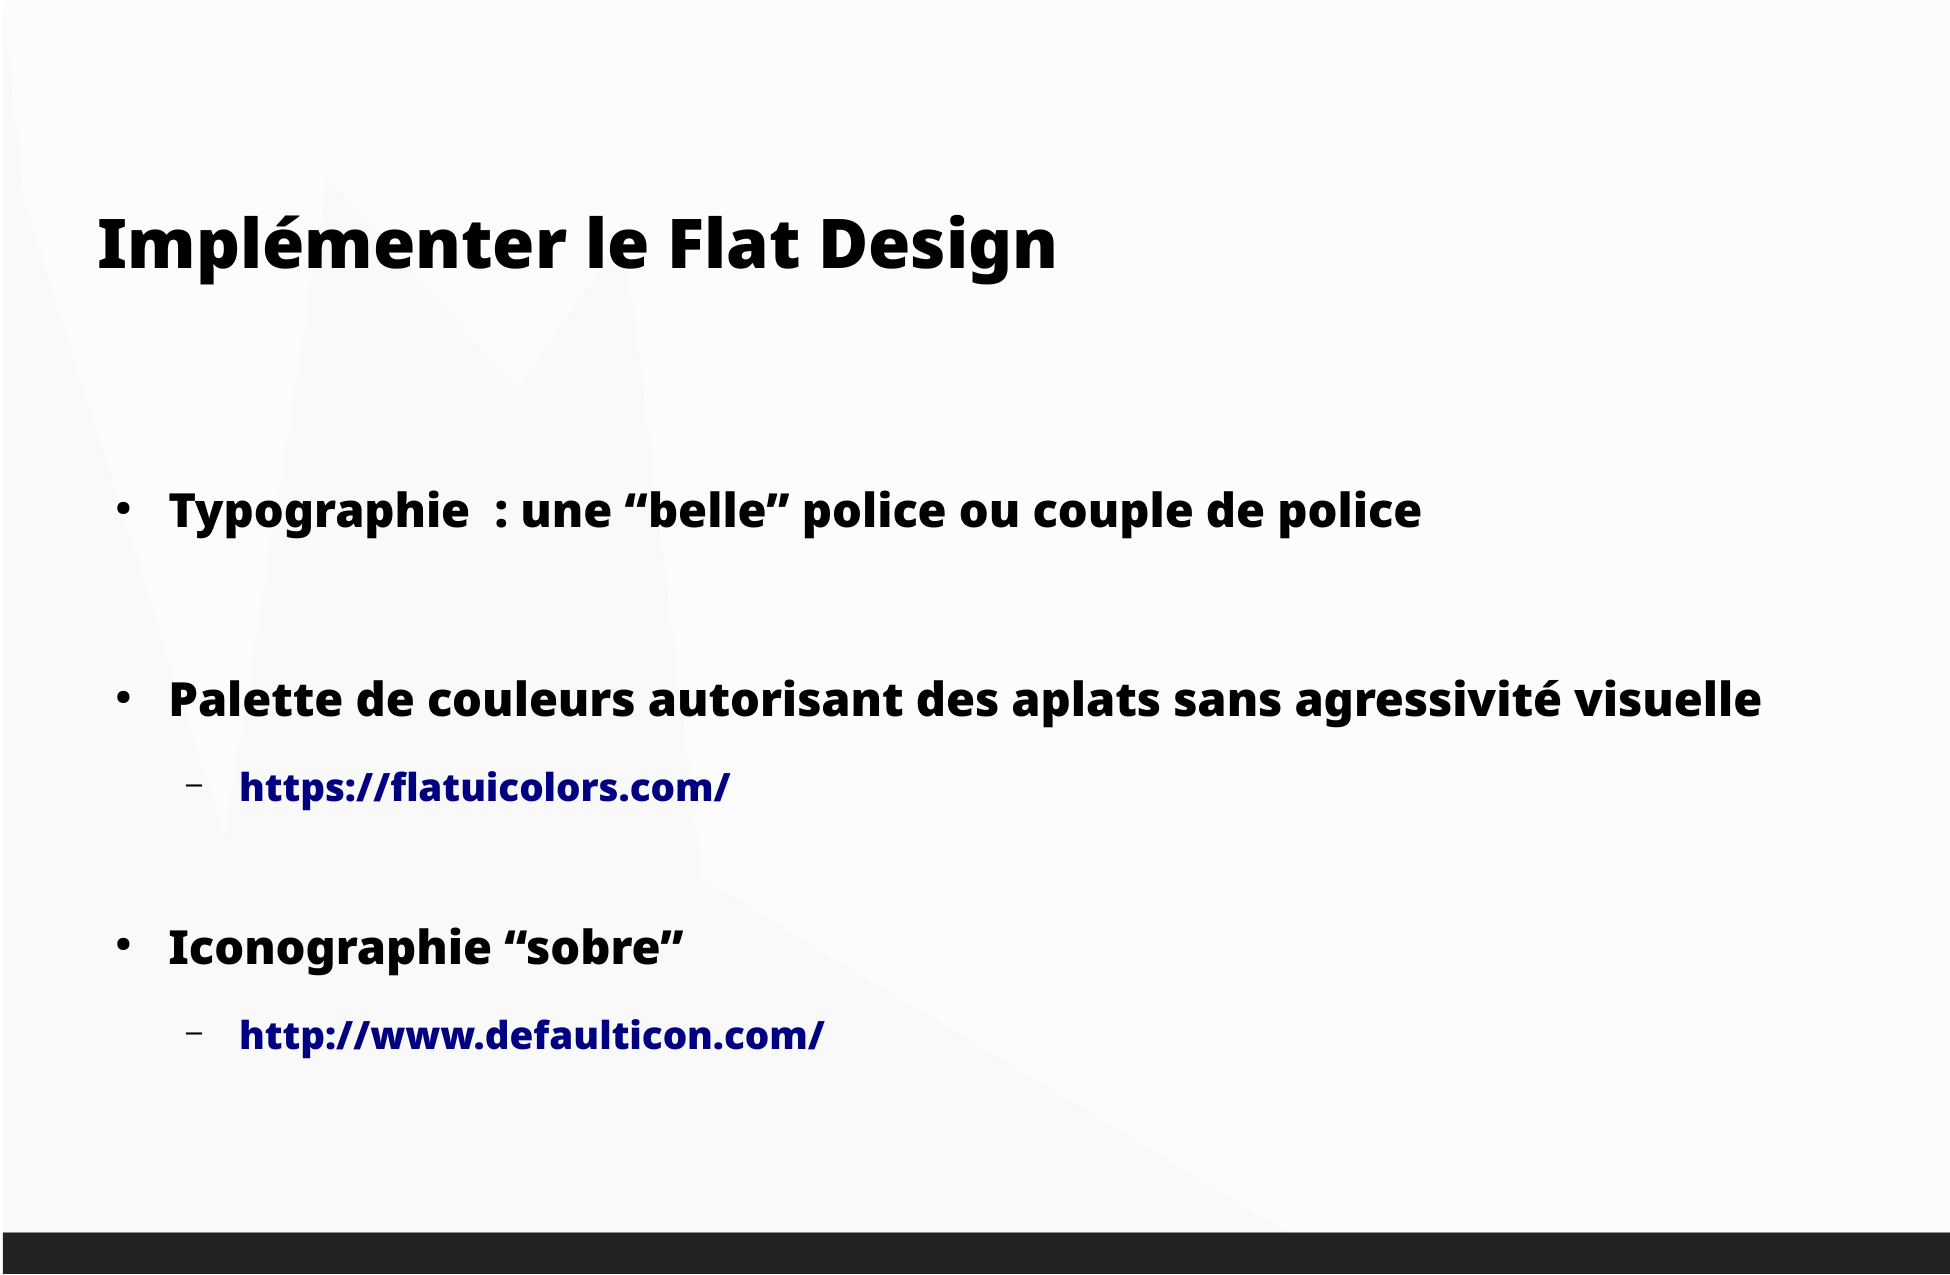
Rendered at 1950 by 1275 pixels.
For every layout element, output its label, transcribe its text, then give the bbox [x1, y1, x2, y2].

title Implémenter le Flat Design [97, 135, 1853, 349]
picture [2, 0, 1950, 1275]
list Typographie : une “belle” police ou couple de police Palette de couleurs autorisant des aplats sans agressivité visuelle https://flatuicolors.com/ Iconographie “sobre” http://www.defaulticon.com/ [97, 383, 1853, 1123]
